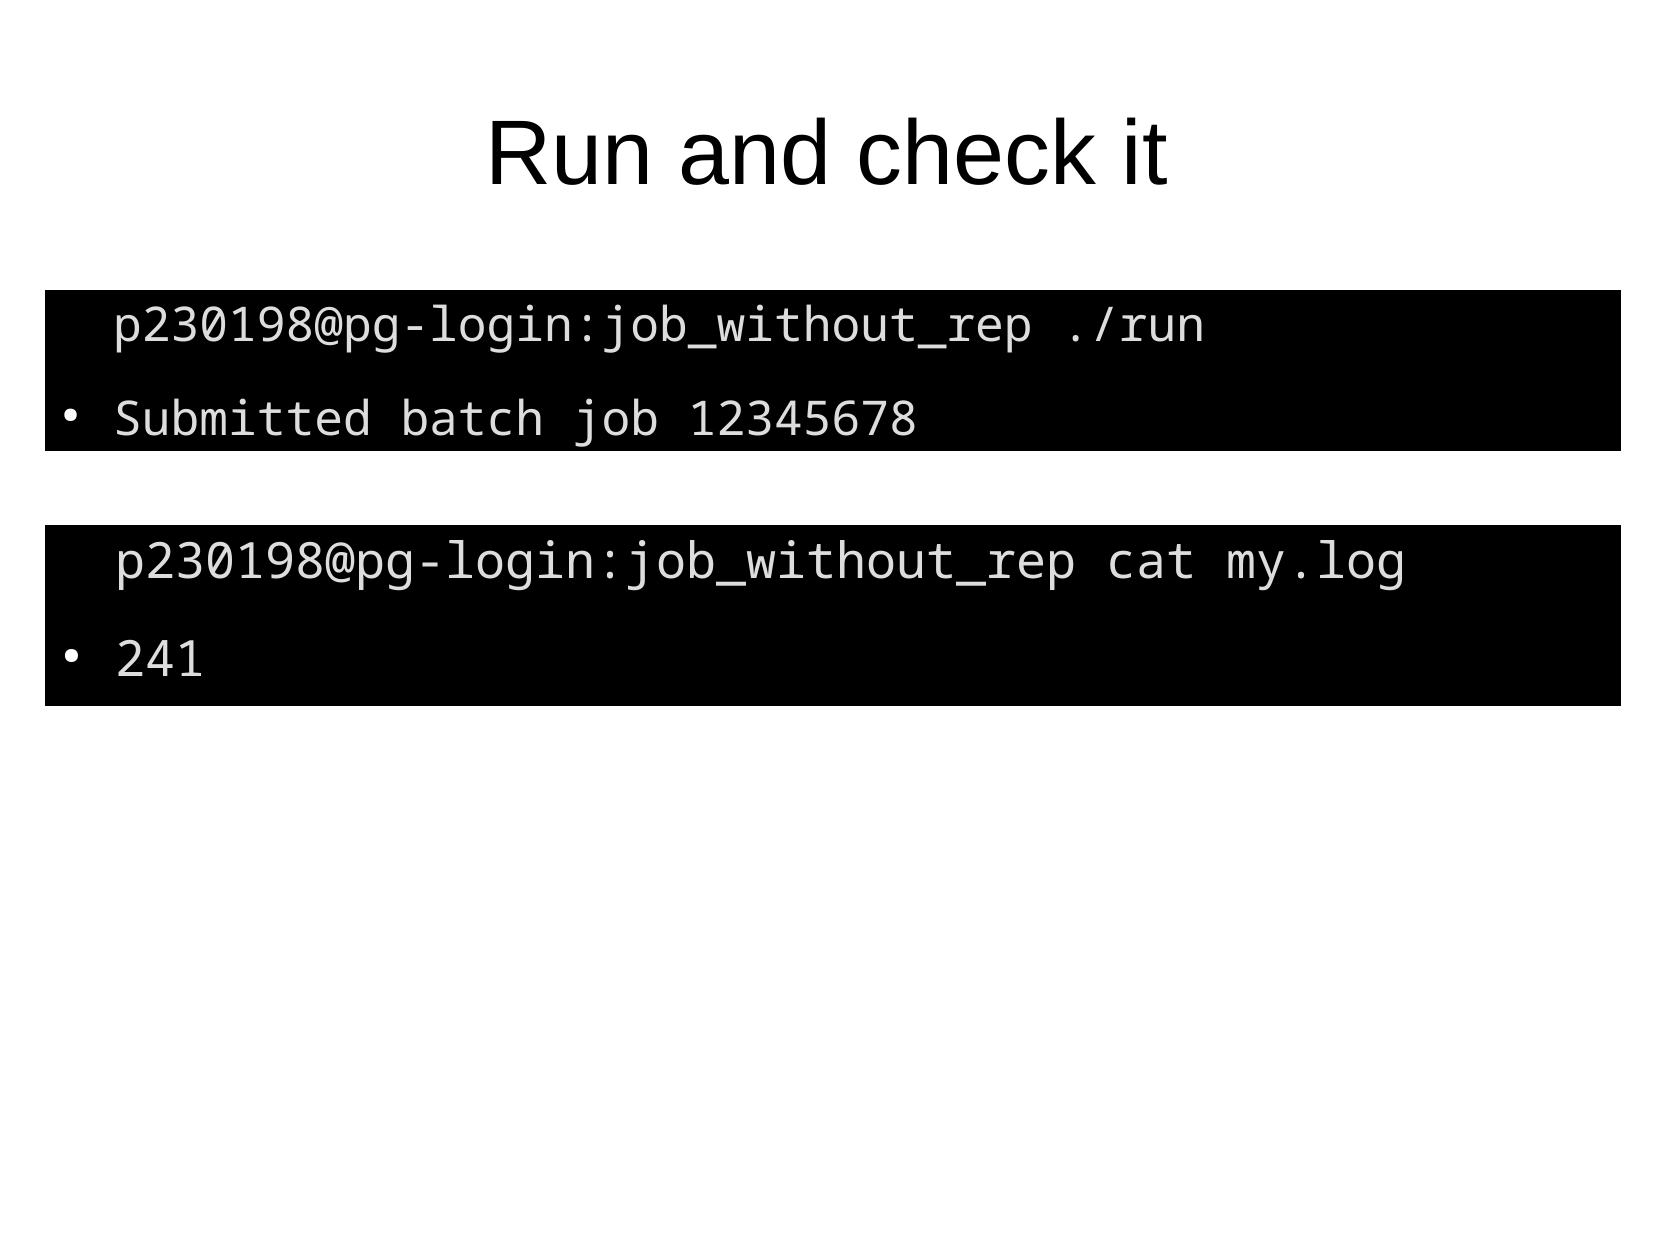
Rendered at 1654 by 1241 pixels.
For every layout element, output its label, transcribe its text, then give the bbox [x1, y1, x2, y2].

title Run and check it [82, 49, 1571, 257]
list p230198@pg-login:job_without_rep cat my.log 241 [45, 525, 1621, 706]
list p230198@pg-login:job_without_rep ./run Submitted batch job 12345678 [45, 290, 1621, 451]
